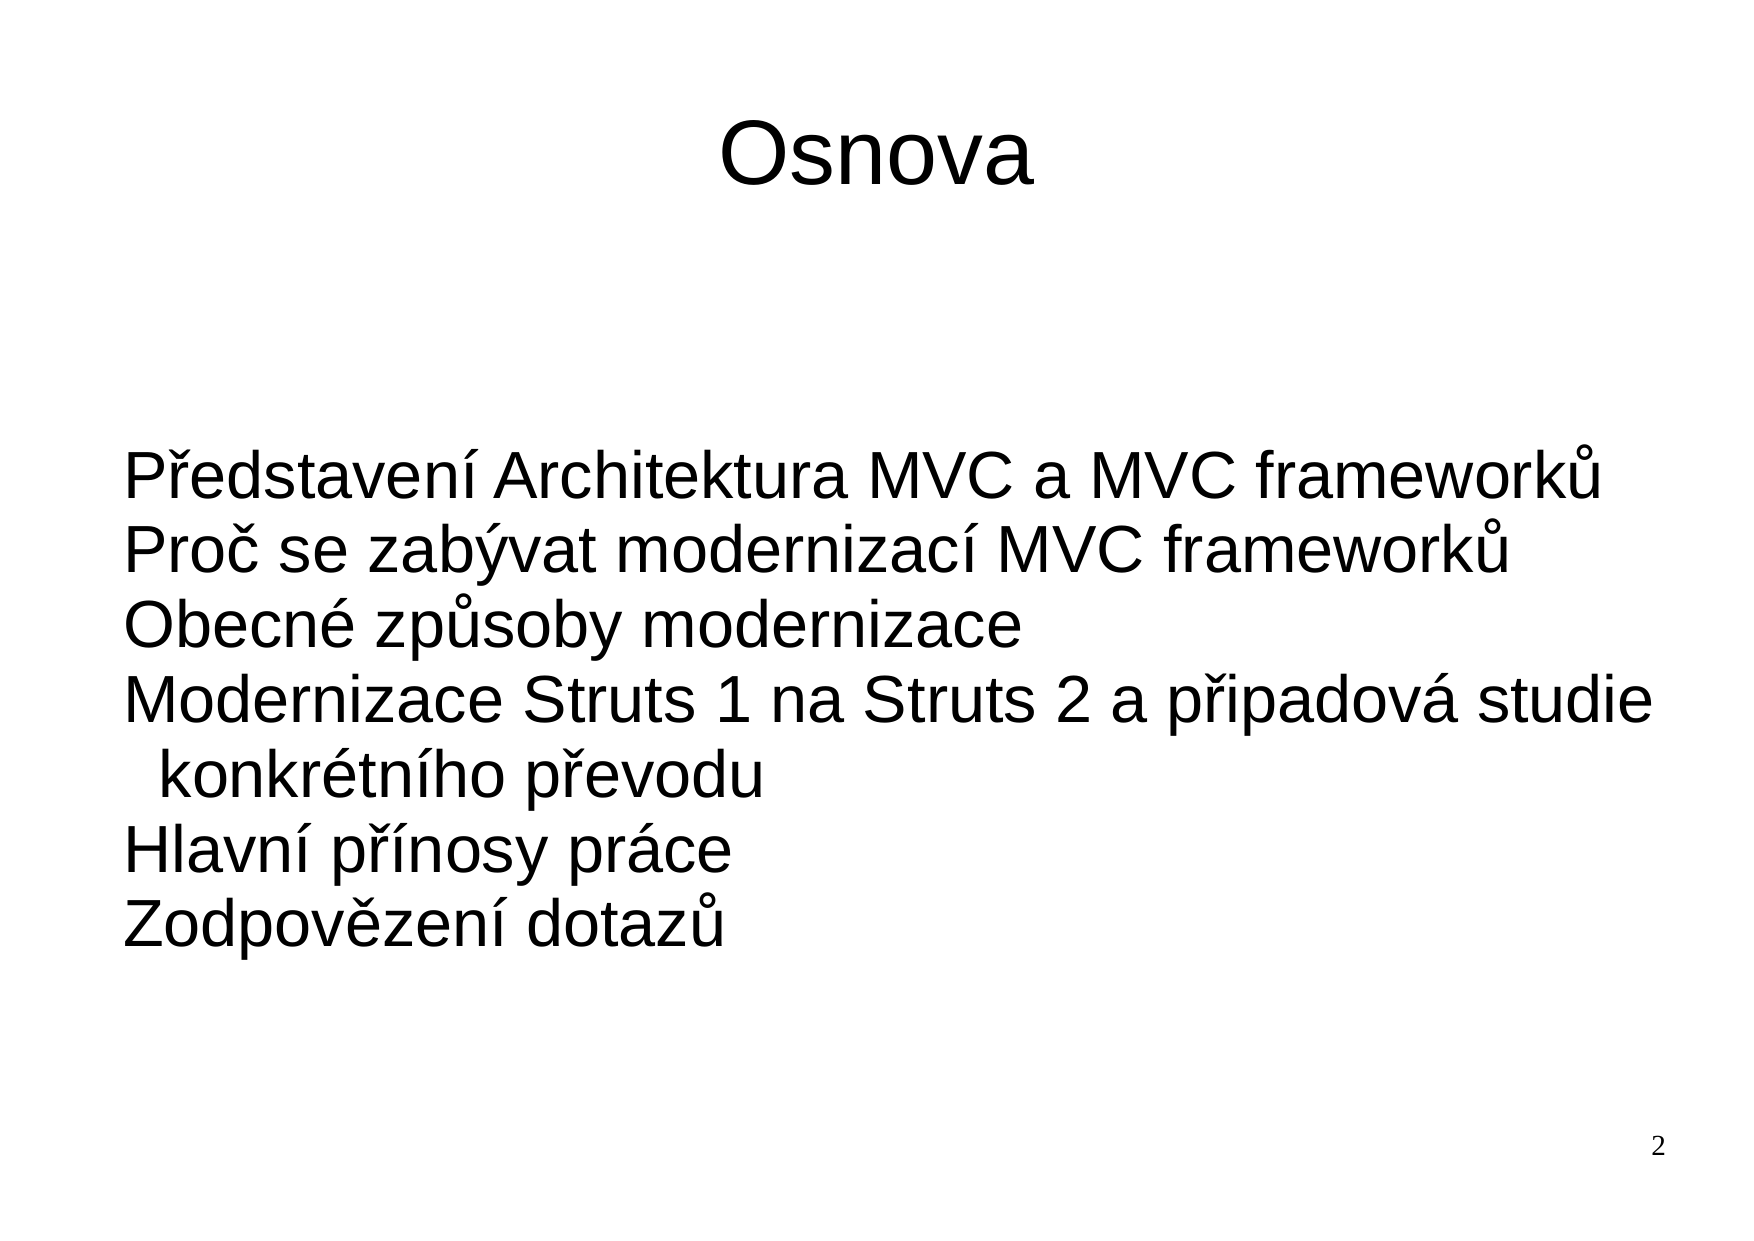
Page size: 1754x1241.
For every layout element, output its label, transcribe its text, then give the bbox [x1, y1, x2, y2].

subtitle Představení Architektura MVC a MVC frameworků Proč se zabývat modernizací MVC frameworků Obecné způsoby modernizace Modernizace Struts 1 na Struts 2 a připadová studie konkrétního převodu Hlavní přínosy práce Zodpovězení dotazů [87, 297, 1667, 1102]
title Osnova [87, 56, 1667, 250]
